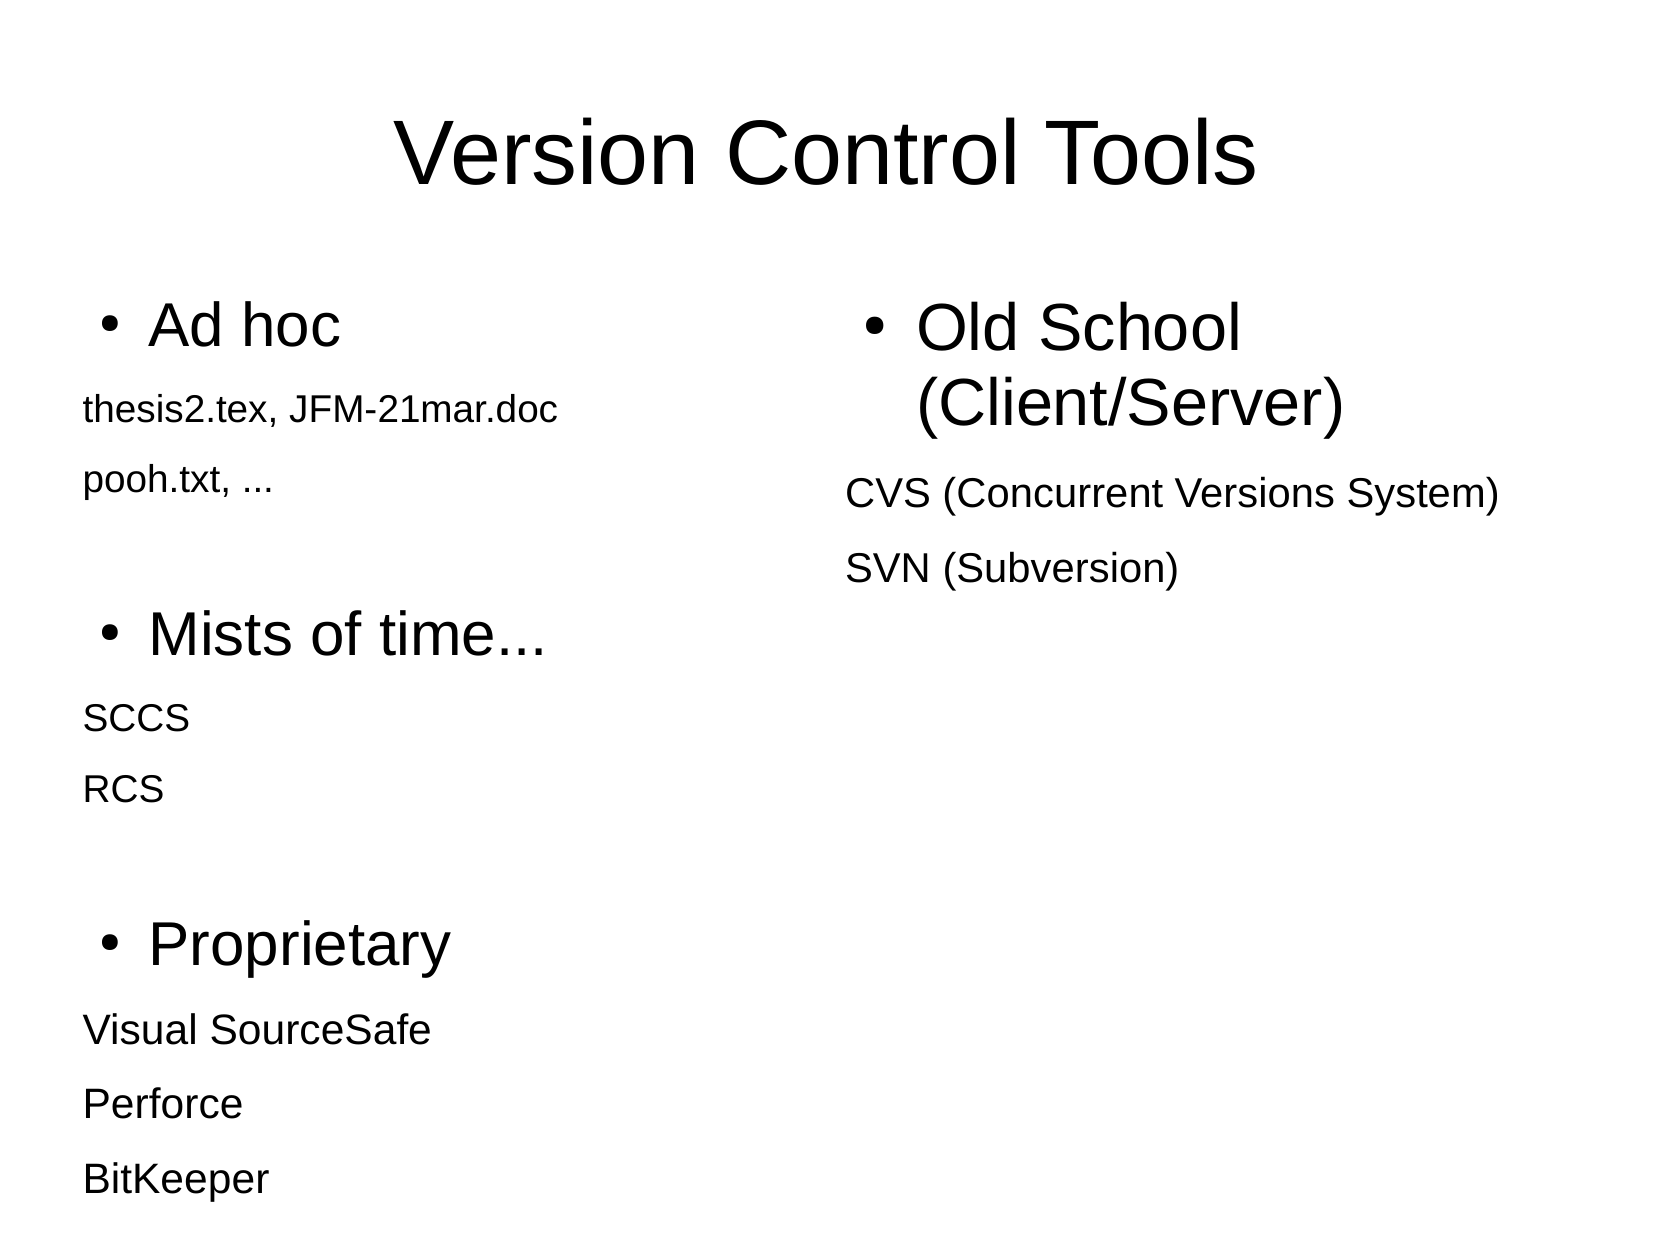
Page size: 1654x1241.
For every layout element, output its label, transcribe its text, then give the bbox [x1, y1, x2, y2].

title Version Control Tools [82, 49, 1571, 257]
list Old School (Client/Server) CVS (Concurrent Versions System) SVN (Subversion) [845, 290, 1572, 1205]
list Ad hoc thesis2.tex, JFM-21mar.doc pooh.txt, ... Mists of time... SCCS RCS Proprietary Visual SourceSafe Perforce BitKeeper [82, 290, 809, 1205]
